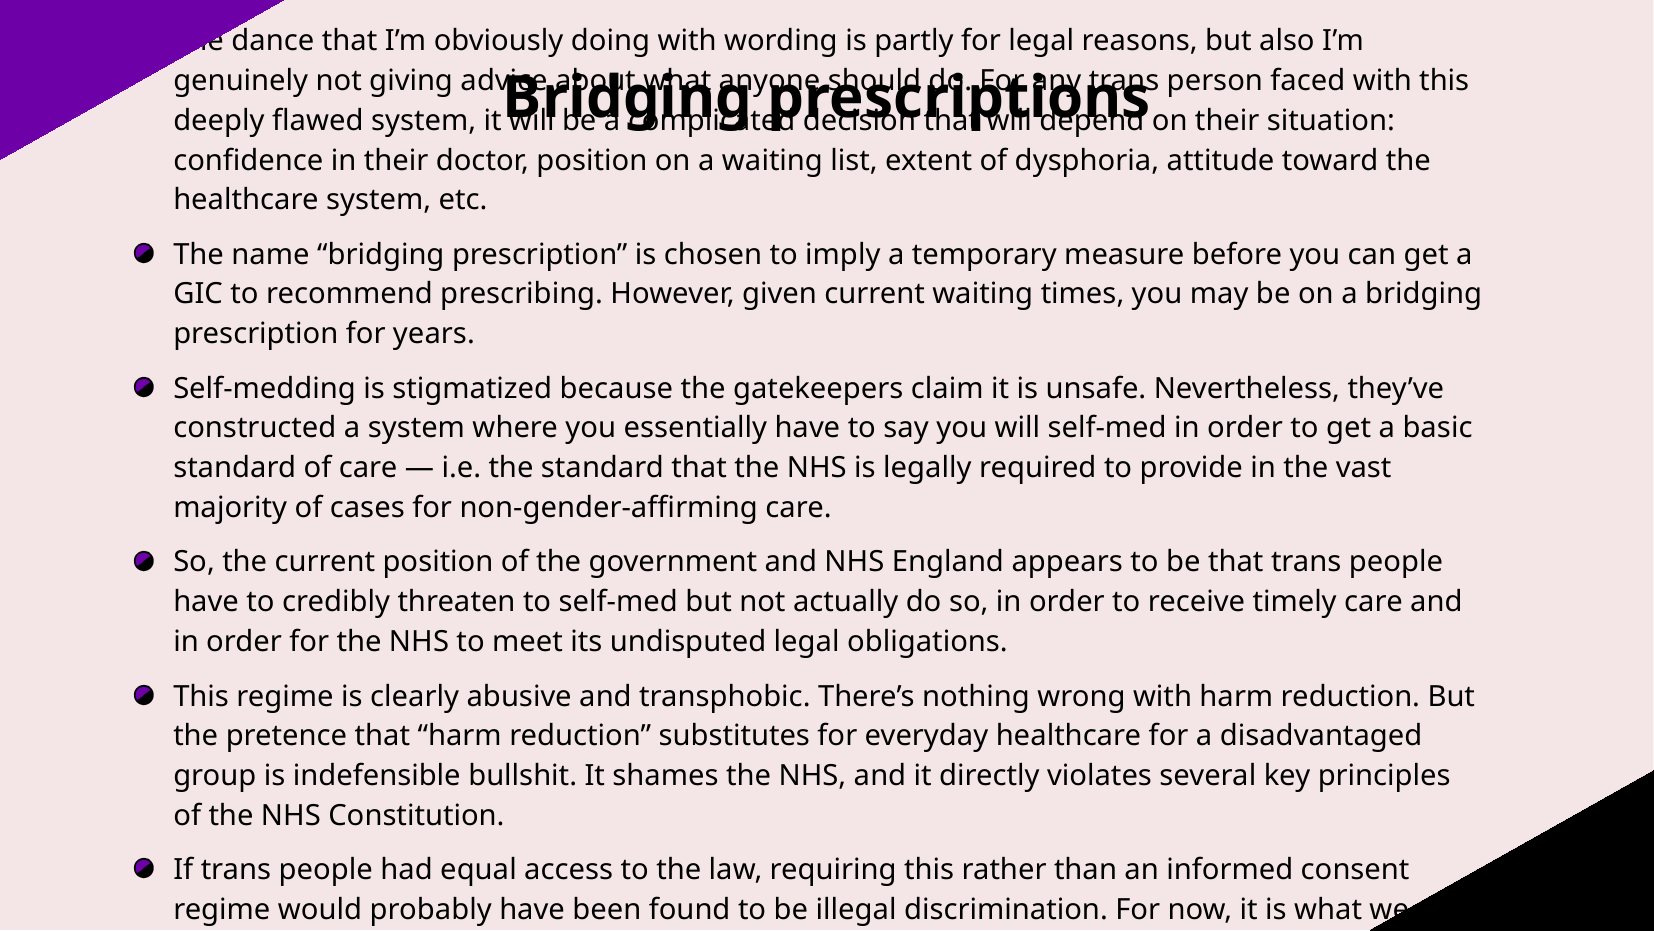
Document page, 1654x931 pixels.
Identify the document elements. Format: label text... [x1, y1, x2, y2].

picture [132, 856, 155, 880]
text_box [1370, 770, 1654, 931]
subtitle The dance that I’m obviously doing with wording is partly for legal reasons, but also I’m genuinely not giving advice about what anyone should do. For any trans person faced with this deeply flawed system, it will be a complicated decision that will depend on their situation: confidence in their doctor, position on a waiting list, extent of dysphoria, attitude toward the healthcare system, etc. The name “bridging prescription” is chosen to imply a temporary measure before you can get a GIC to recommend prescribing. However, given current waiting times, you may be on a bridging prescription for years. Self-medding is stigmatized because the gatekeepers claim it is unsafe. Nevertheless, they’ve constructed a system where you essentially have to say you will self-med in order to get a basic standard of care — i.e. the standard that the NHS is legally required to provide in the vast majority of cases for non-gender-affirming care. So, the current position of the government and NHS England appears to be that trans people have to credibly threaten to self-med but not actually do so, in order to receive timely care and in order for the NHS to meet its undisputed legal obligations. This regime is clearly abusive and transphobic. There’s nothing wrong with harm reduction. But the pretence that “harm reduction” substitutes for everyday healthcare for a disadvantaged group is indefensible bullshit. It shames the NHS, and it directly violates several key principles of the NHS Constitution. If trans people had equal access to the law, requiring this rather than an informed consent regime would probably have been found to be illegal discrimination. For now, it is what we have. [132, 140, 1487, 847]
title Bridging prescriptions [82, 35, 1571, 154]
text_box [0, 0, 284, 160]
